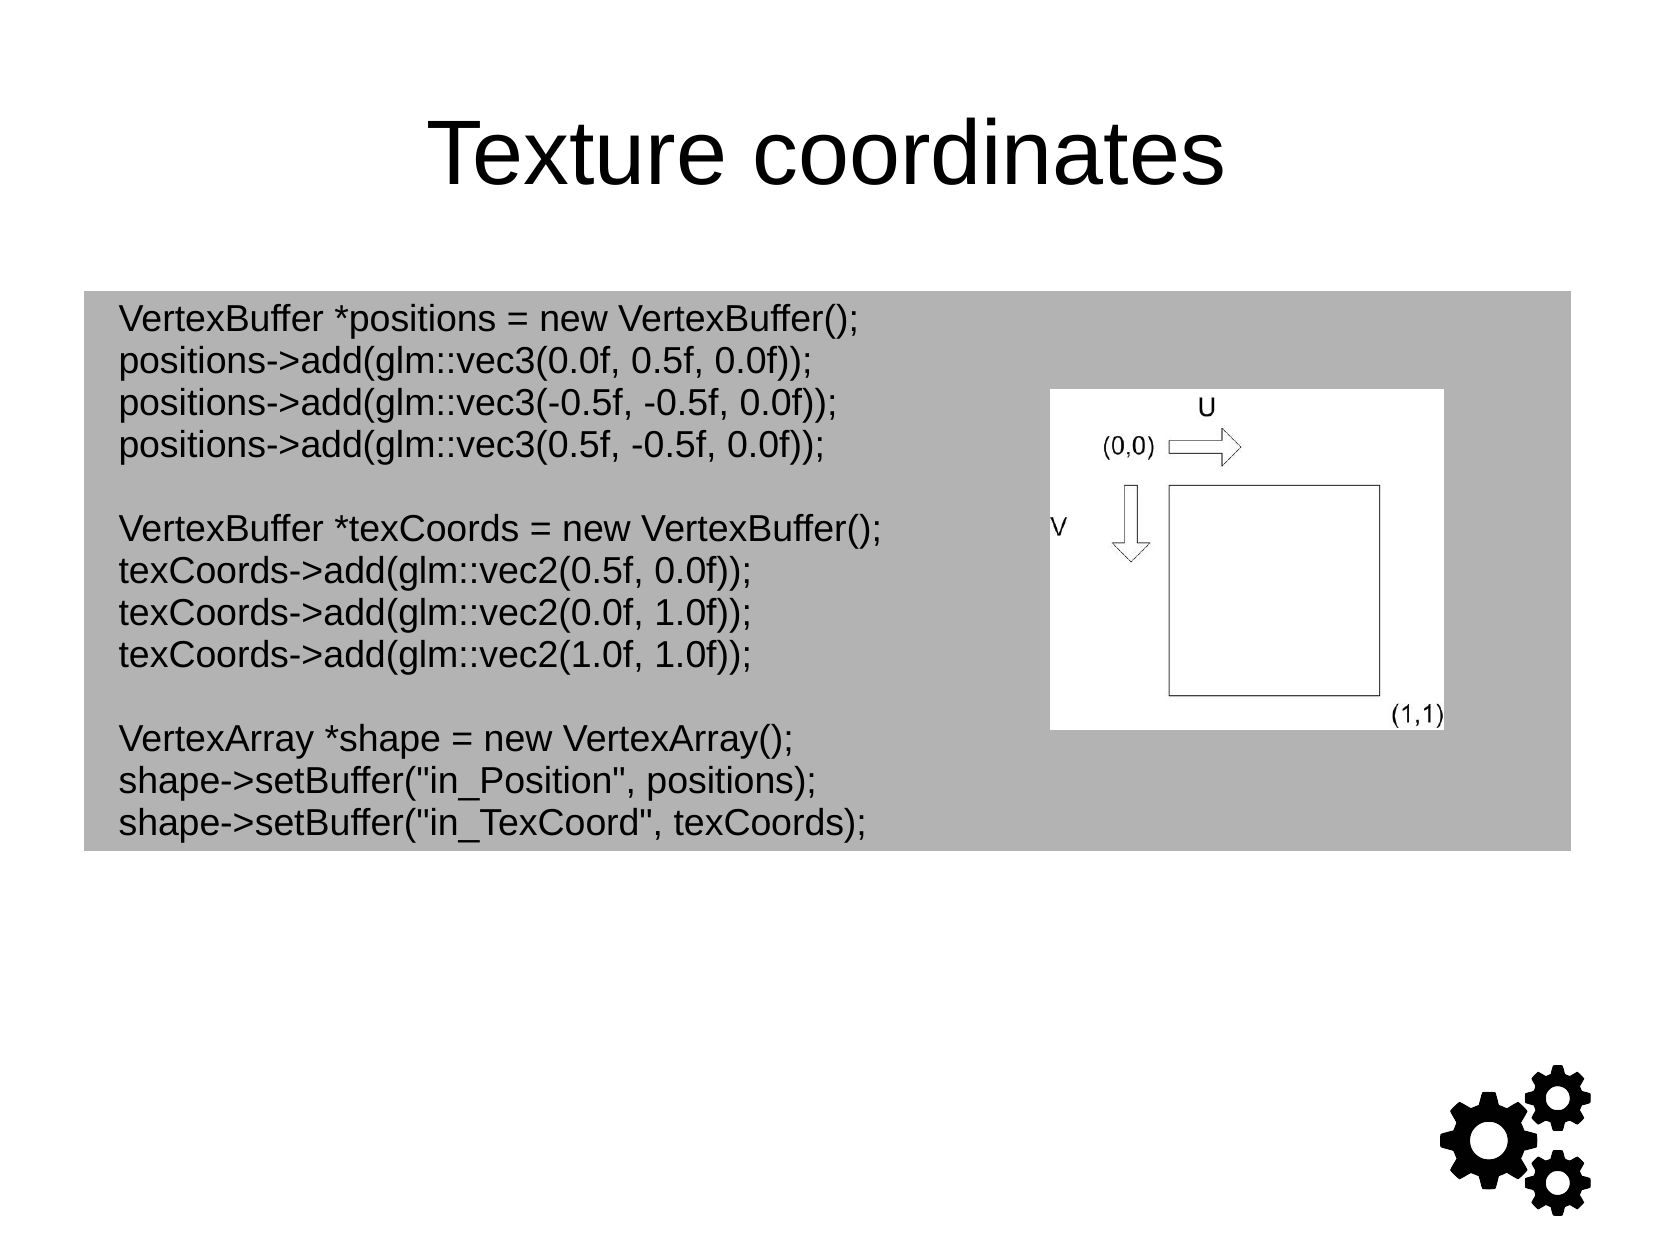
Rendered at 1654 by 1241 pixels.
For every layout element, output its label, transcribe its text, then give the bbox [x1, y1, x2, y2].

picture [1050, 389, 1444, 730]
title Texture coordinates [82, 49, 1571, 257]
table_header VertexBuffer *positions = new VertexBuffer(); positions->add(glm::vec3(0.0f, 0.5f, 0.0f)); positions->add(glm::vec3(-0.5f, -0.5f, 0.0f)); positions->add(glm::vec3(0.5f, -0.5f, 0.0f)); VertexBuffer *texCoords = new VertexBuffer(); texCoords->add(glm::vec2(0.5f, 0.0f)); texCoords->add(glm::vec2(0.0f, 1.0f)); texCoords->add(glm::vec2(1.0f, 1.0f)); VertexArray *shape = new VertexArray(); shape->setBuffer("in_Position", positions); shape->setBuffer("in_TexCoord", texCoords); [84, 291, 1571, 851]
picture [1440, 1065, 1591, 1216]
